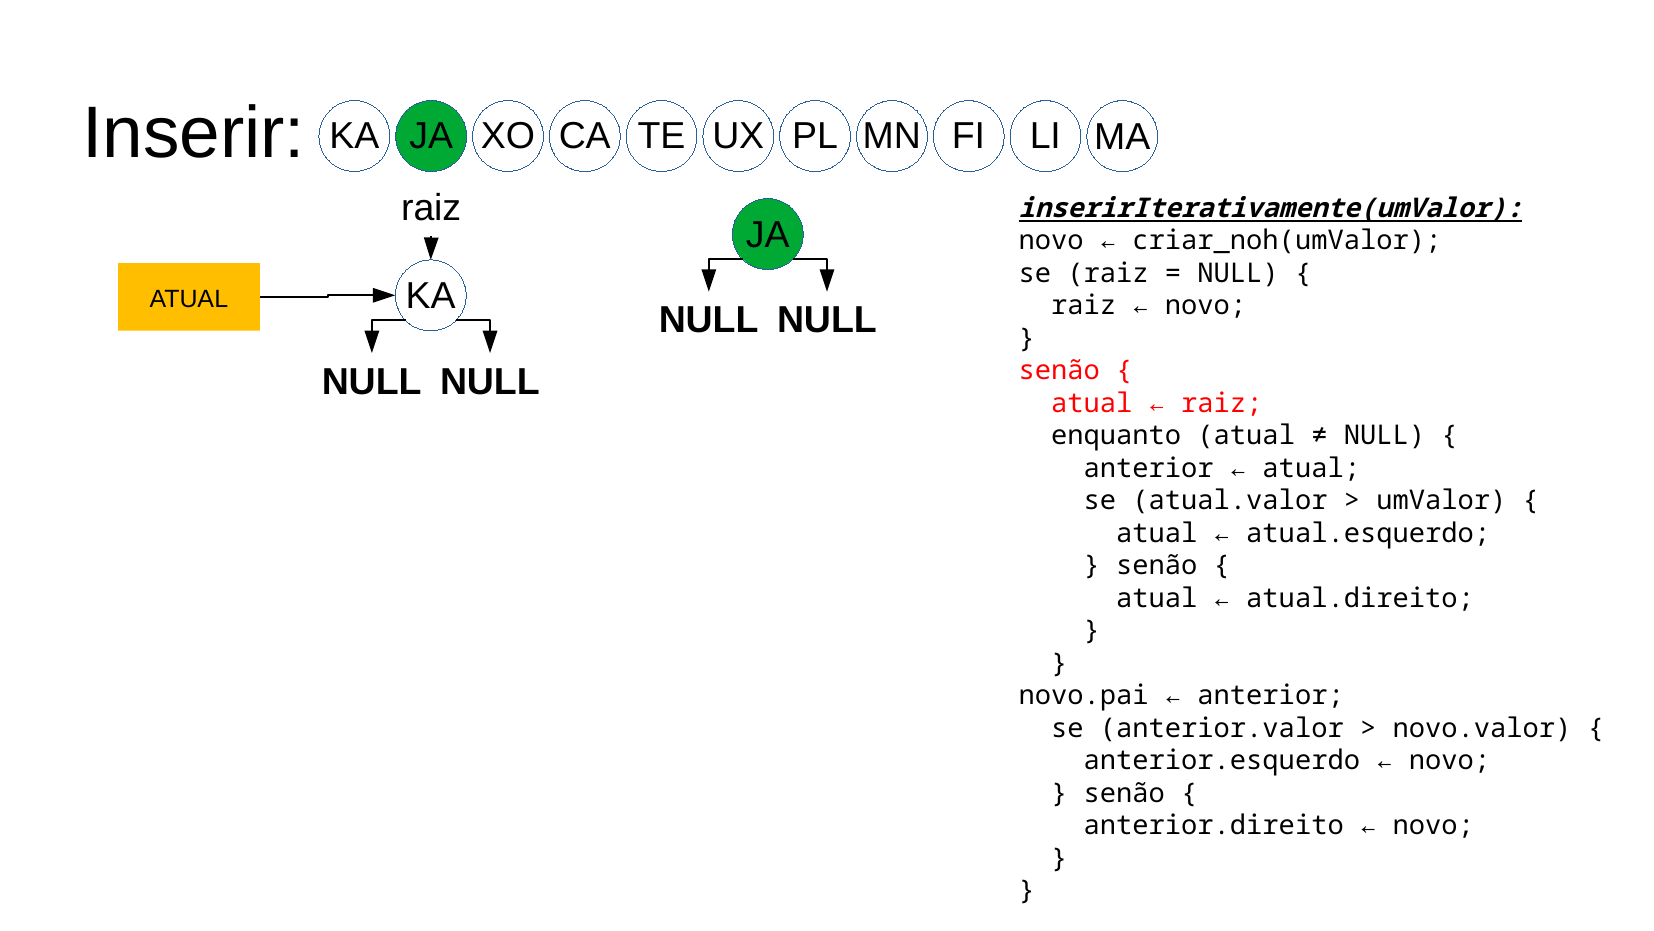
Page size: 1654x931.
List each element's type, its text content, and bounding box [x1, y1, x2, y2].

text_box MA [1086, 100, 1158, 172]
text_box PL [784, 100, 851, 172]
text_box NULL [425, 352, 555, 410]
text_box FI [933, 100, 1005, 172]
text_box inserirIterativamente(umValor): novo ← criar_noh(umValor); se (raiz = NULL) { raiz ← novo; } senão { atual ← raiz; enquanto (atual ≠ NULL) { anterior ← atual; se (atual.valor > umValor) { atual ← atual.esquerdo; } senão { atual ← atual.direito; } } novo.pai ← anterior; se (anterior.valor > novo.valor) { anterior.esquerdo ← novo; } senão { anterior.direito ← novo; } } [1003, 182, 1654, 931]
text_box LI [1010, 100, 1081, 172]
text_box NULL [644, 291, 762, 349]
text_box NULL [307, 352, 425, 410]
text_box JA [395, 100, 467, 172]
text_box [118, 263, 260, 331]
text_box MN [856, 100, 928, 172]
text_box TE [626, 100, 697, 172]
text_box raiz [386, 179, 477, 237]
title Inserir: [82, 54, 1571, 211]
text_box ATUAL [134, 277, 249, 321]
text_box [744, 118, 786, 206]
text_box XO [472, 100, 544, 172]
text_box CA [549, 100, 621, 172]
text_box NULL [762, 291, 892, 349]
text_box KA [318, 100, 390, 172]
text_box KA [395, 259, 467, 331]
text_box JA [732, 198, 804, 270]
text_box UX [702, 100, 769, 172]
